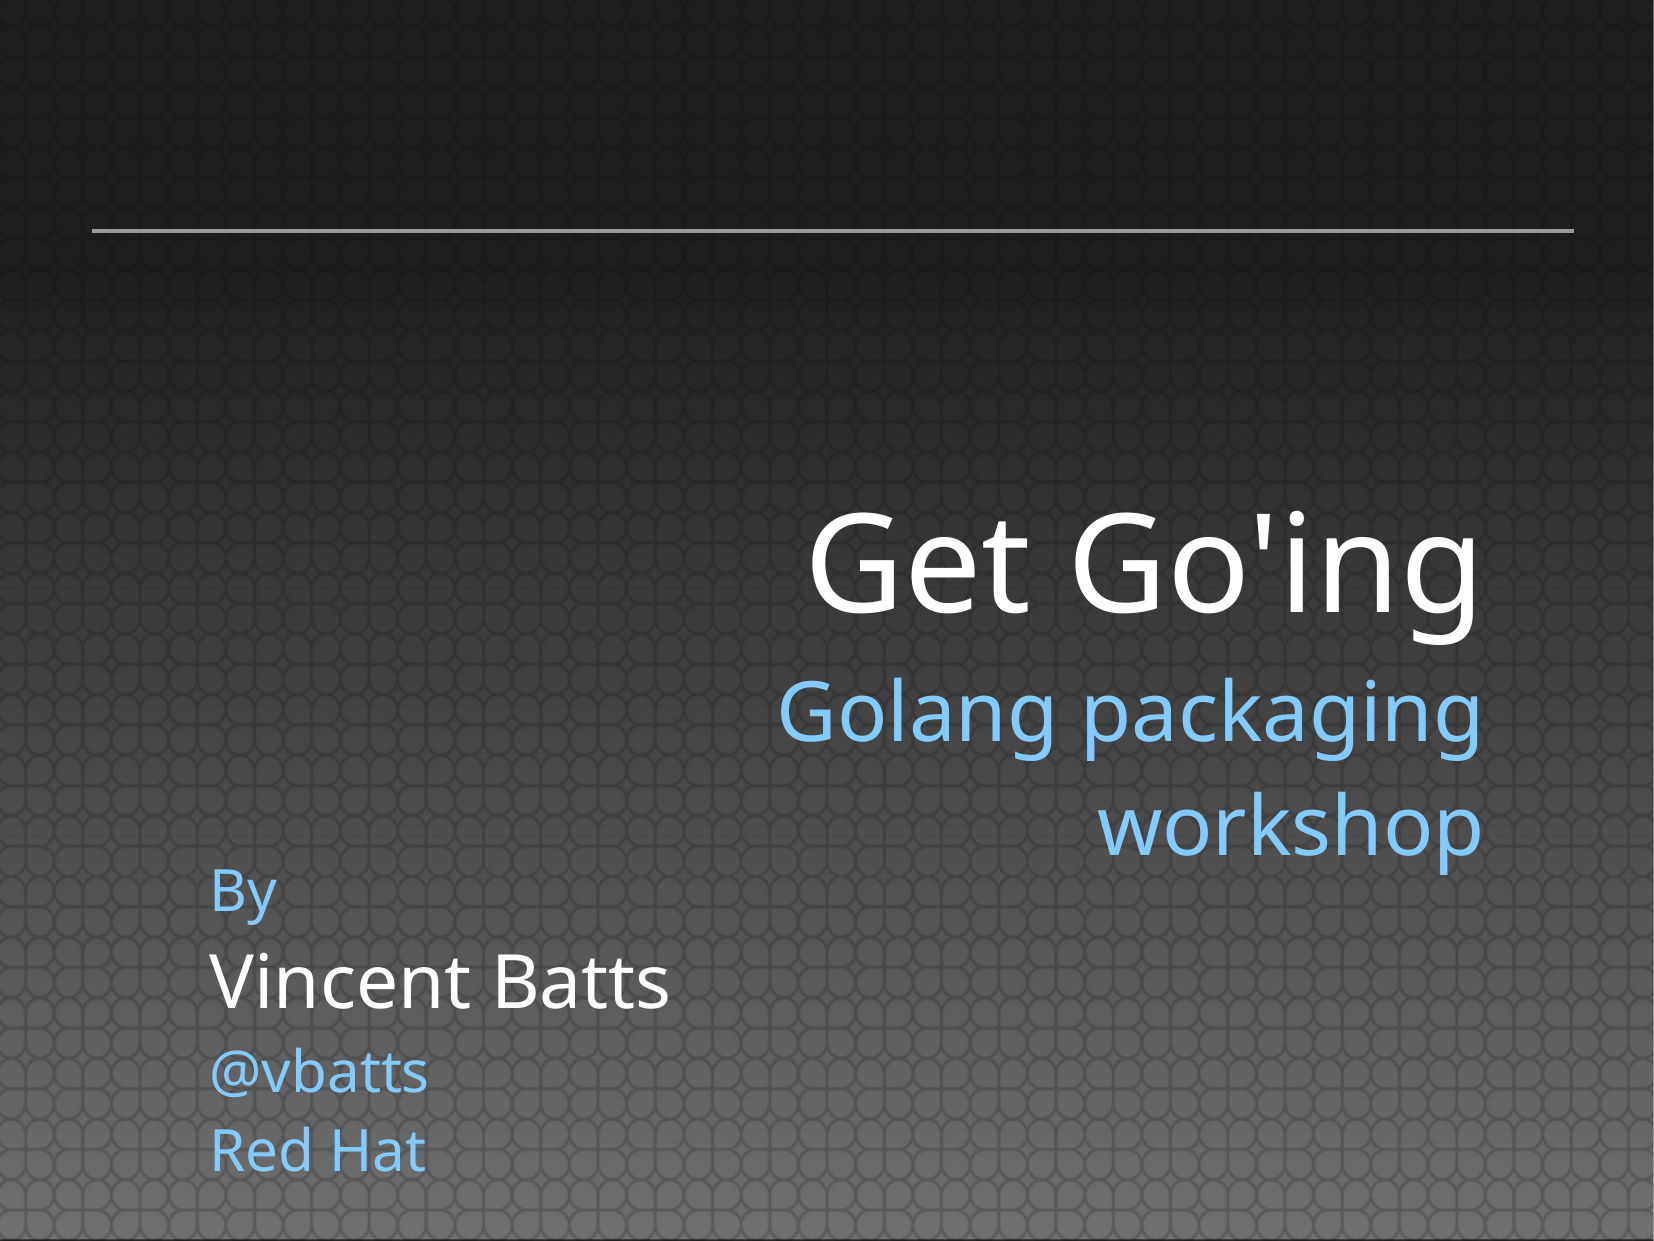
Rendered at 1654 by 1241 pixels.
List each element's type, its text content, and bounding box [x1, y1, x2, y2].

text_box By Vincent Batts @vbatts Red Hat [195, 841, 702, 1111]
subtitle Get Go'ing Golang packaging workshop [360, 310, 1486, 1036]
picture [0, 0, 1654, 1241]
